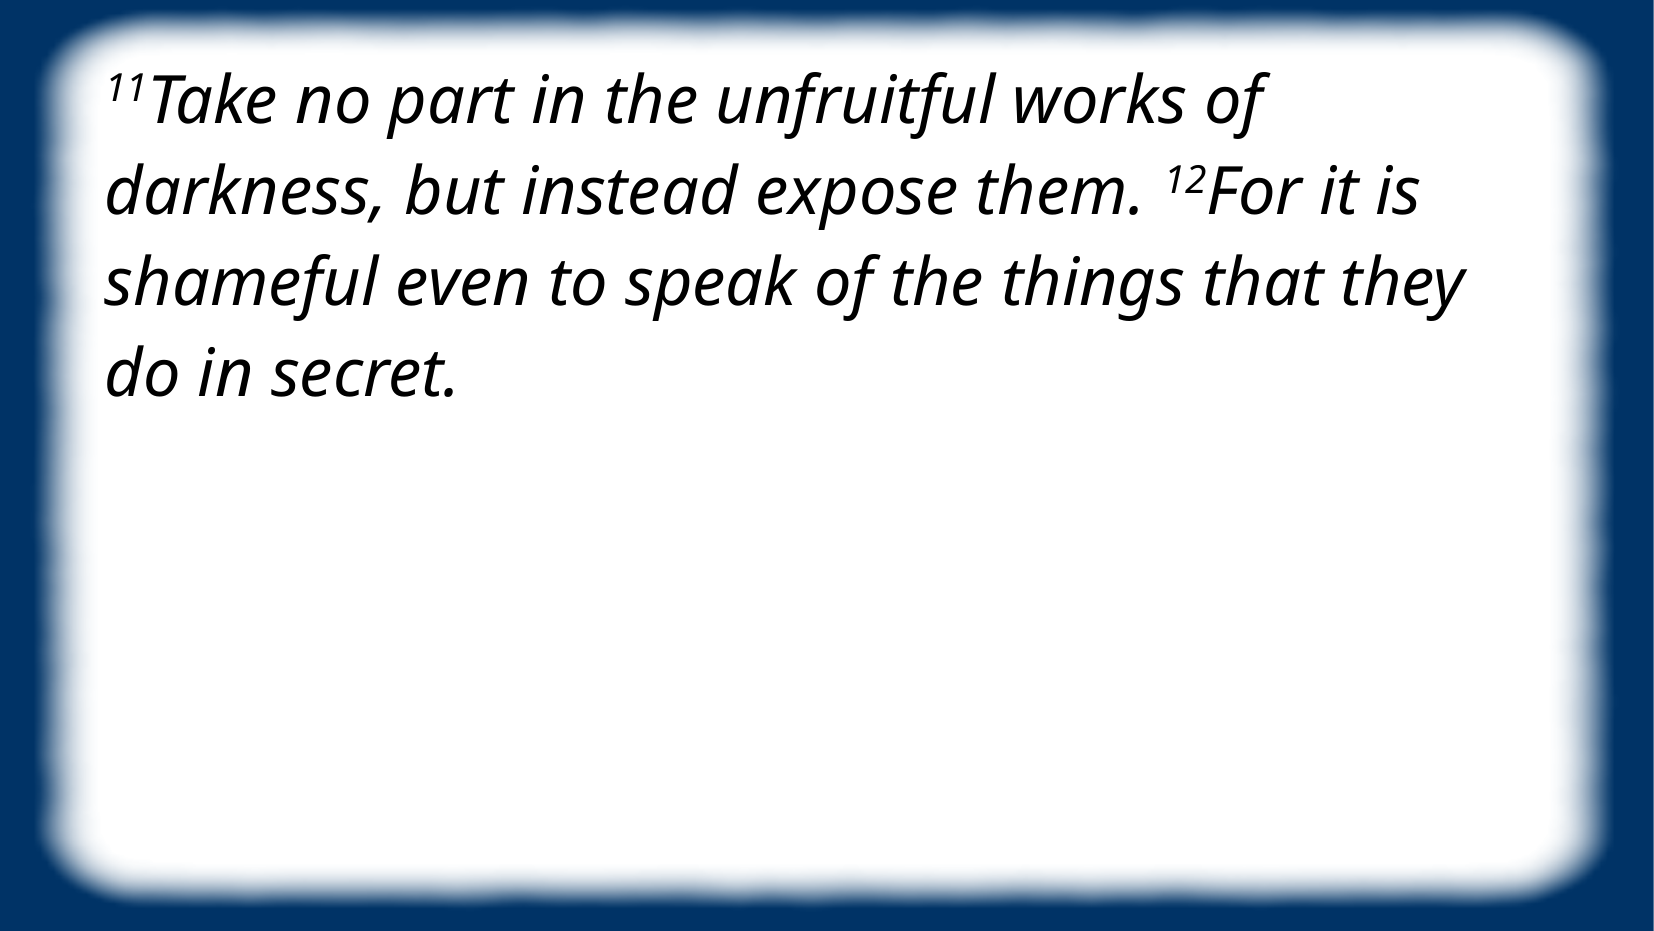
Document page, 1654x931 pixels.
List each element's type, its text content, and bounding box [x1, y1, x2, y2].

picture [0, 0, 1654, 931]
text_box 11Take no part in the unfruitful works of darkness, but instead expose them. 12For it is shameful even to speak of the things that they do in secret. [90, 45, 1561, 415]
